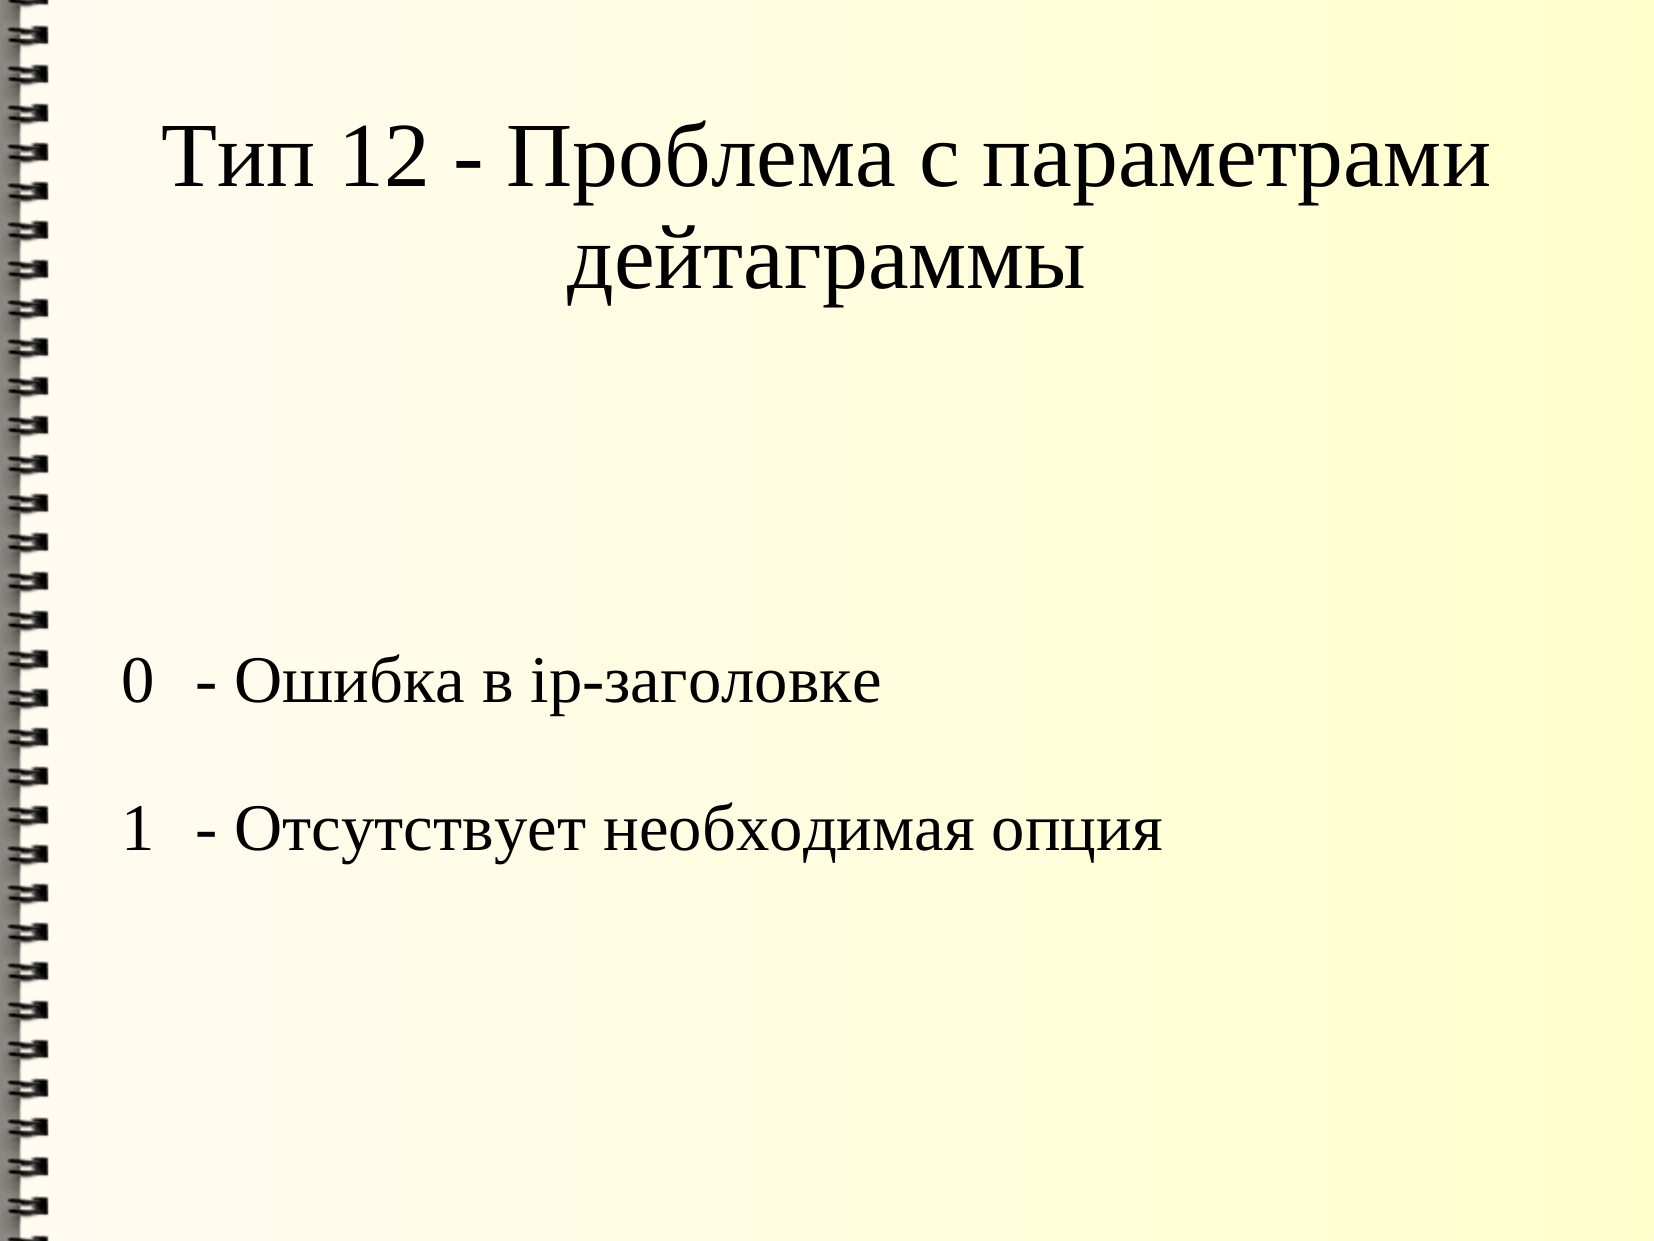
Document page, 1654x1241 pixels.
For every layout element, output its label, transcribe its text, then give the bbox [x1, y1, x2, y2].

title Тип 12 - Проблема с параметрами дейтаграммы [121, 104, 1534, 308]
subtitle 0 - Ошибка в ip-заголовке 1 - Отсутствует необходимая опция [121, 352, 1534, 1156]
picture [0, 0, 1654, 1241]
